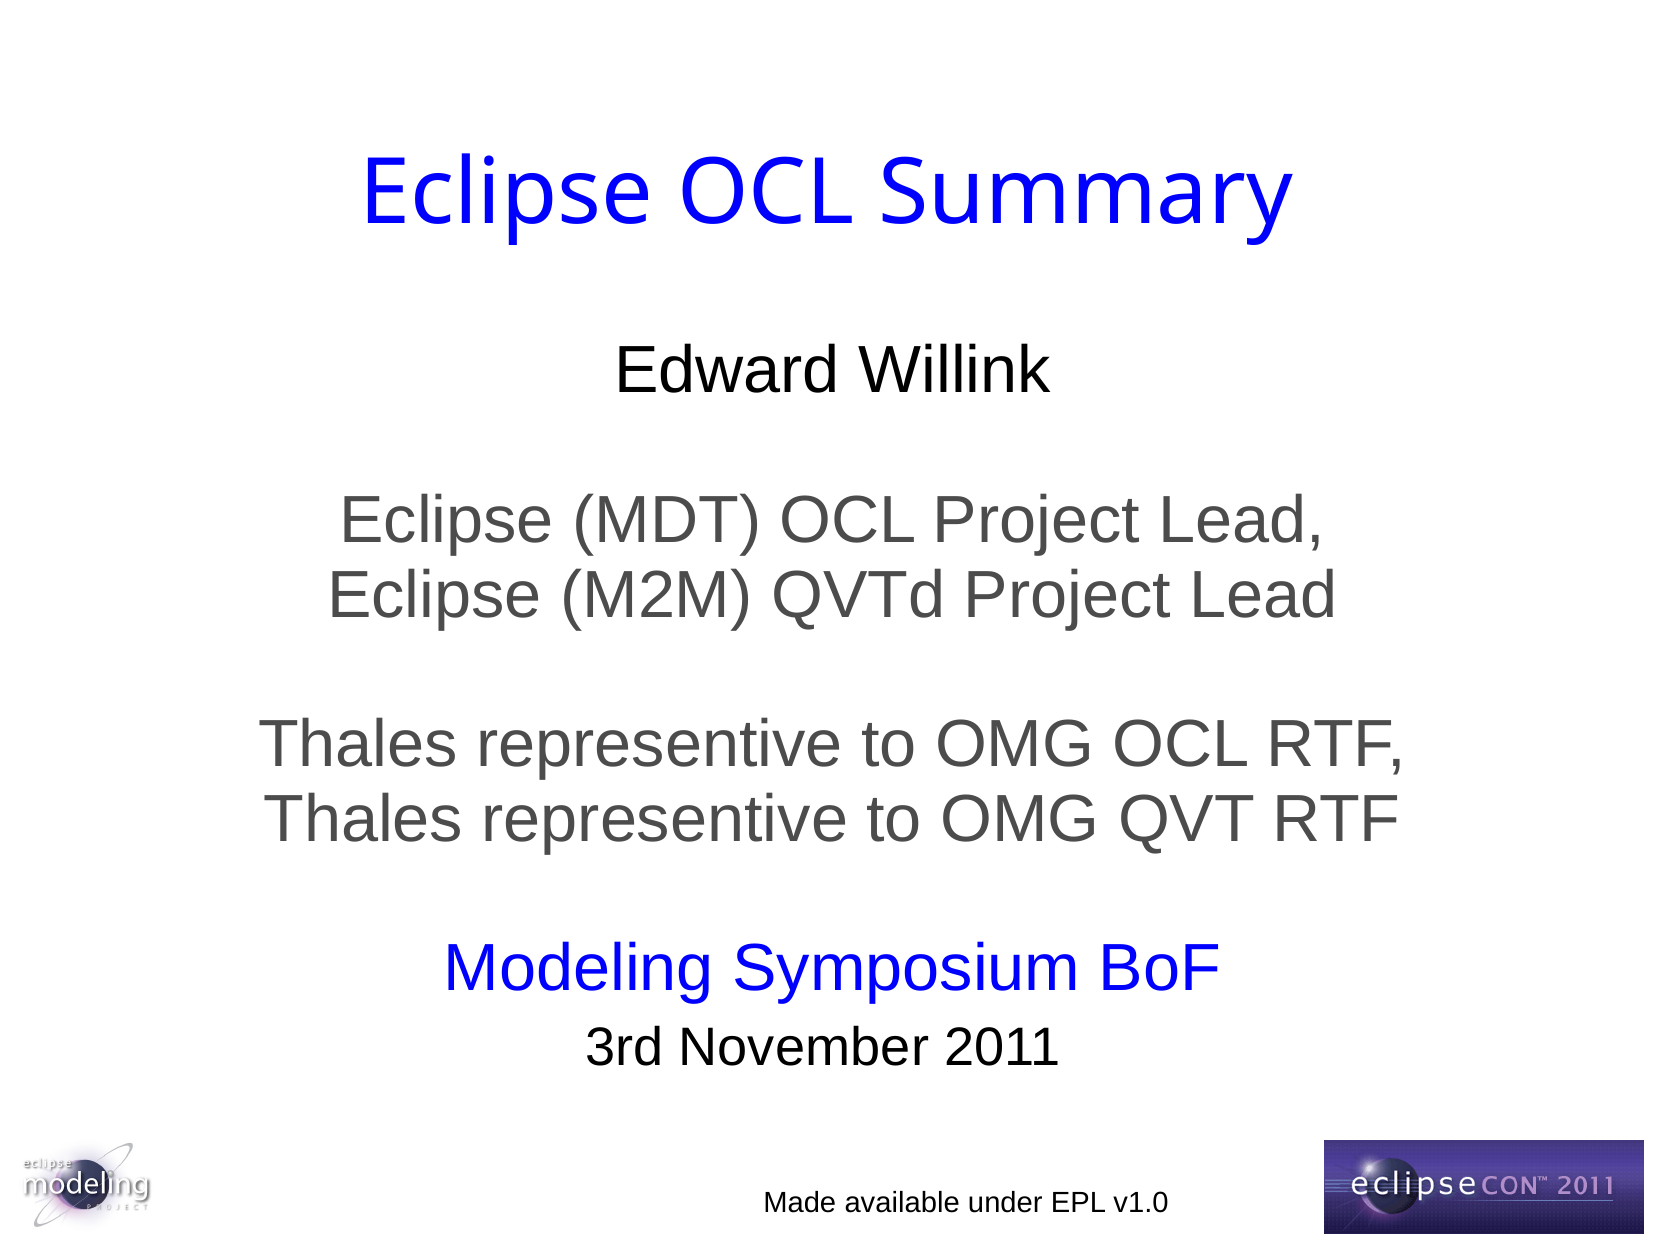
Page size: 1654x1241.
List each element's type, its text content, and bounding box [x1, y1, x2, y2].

picture [1324, 1140, 1644, 1234]
picture [9, 1136, 156, 1235]
text_box Edward Willink Eclipse (MDT) OCL Project Lead, Eclipse (M2M) QVTd Project Lead Thales representive to OMG OCL RTF, Thales representive to OMG QVT RTF Modeling Symposium BoF 3rd November 2011 [88, 332, 1577, 1080]
title Eclipse OCL Summary [29, 92, 1625, 285]
